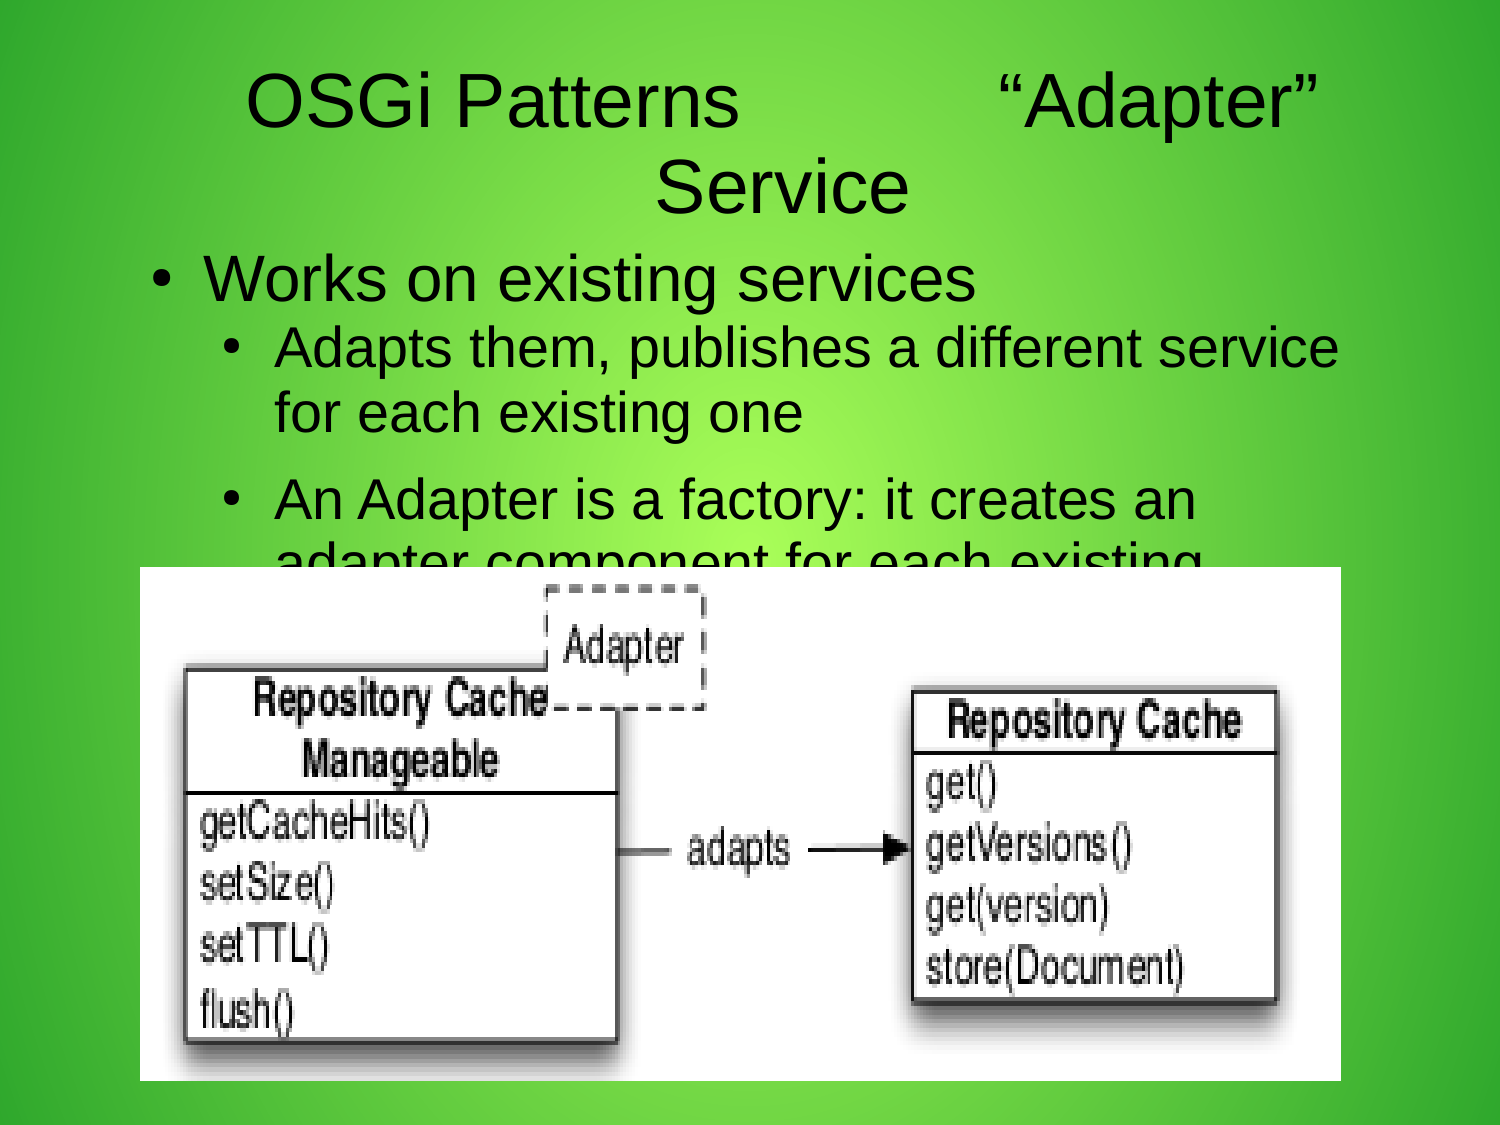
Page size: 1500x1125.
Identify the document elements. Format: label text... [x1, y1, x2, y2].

title OSGi Patterns “Adapter” Service [112, 42, 1454, 246]
list Works on existing services Adapts them, publishes a different service for each existing one An Adapter is a factory: it creates an adapter component for each existing adapted service it finds from the OSGi service registry [117, 234, 1393, 638]
picture [140, 567, 1341, 1081]
